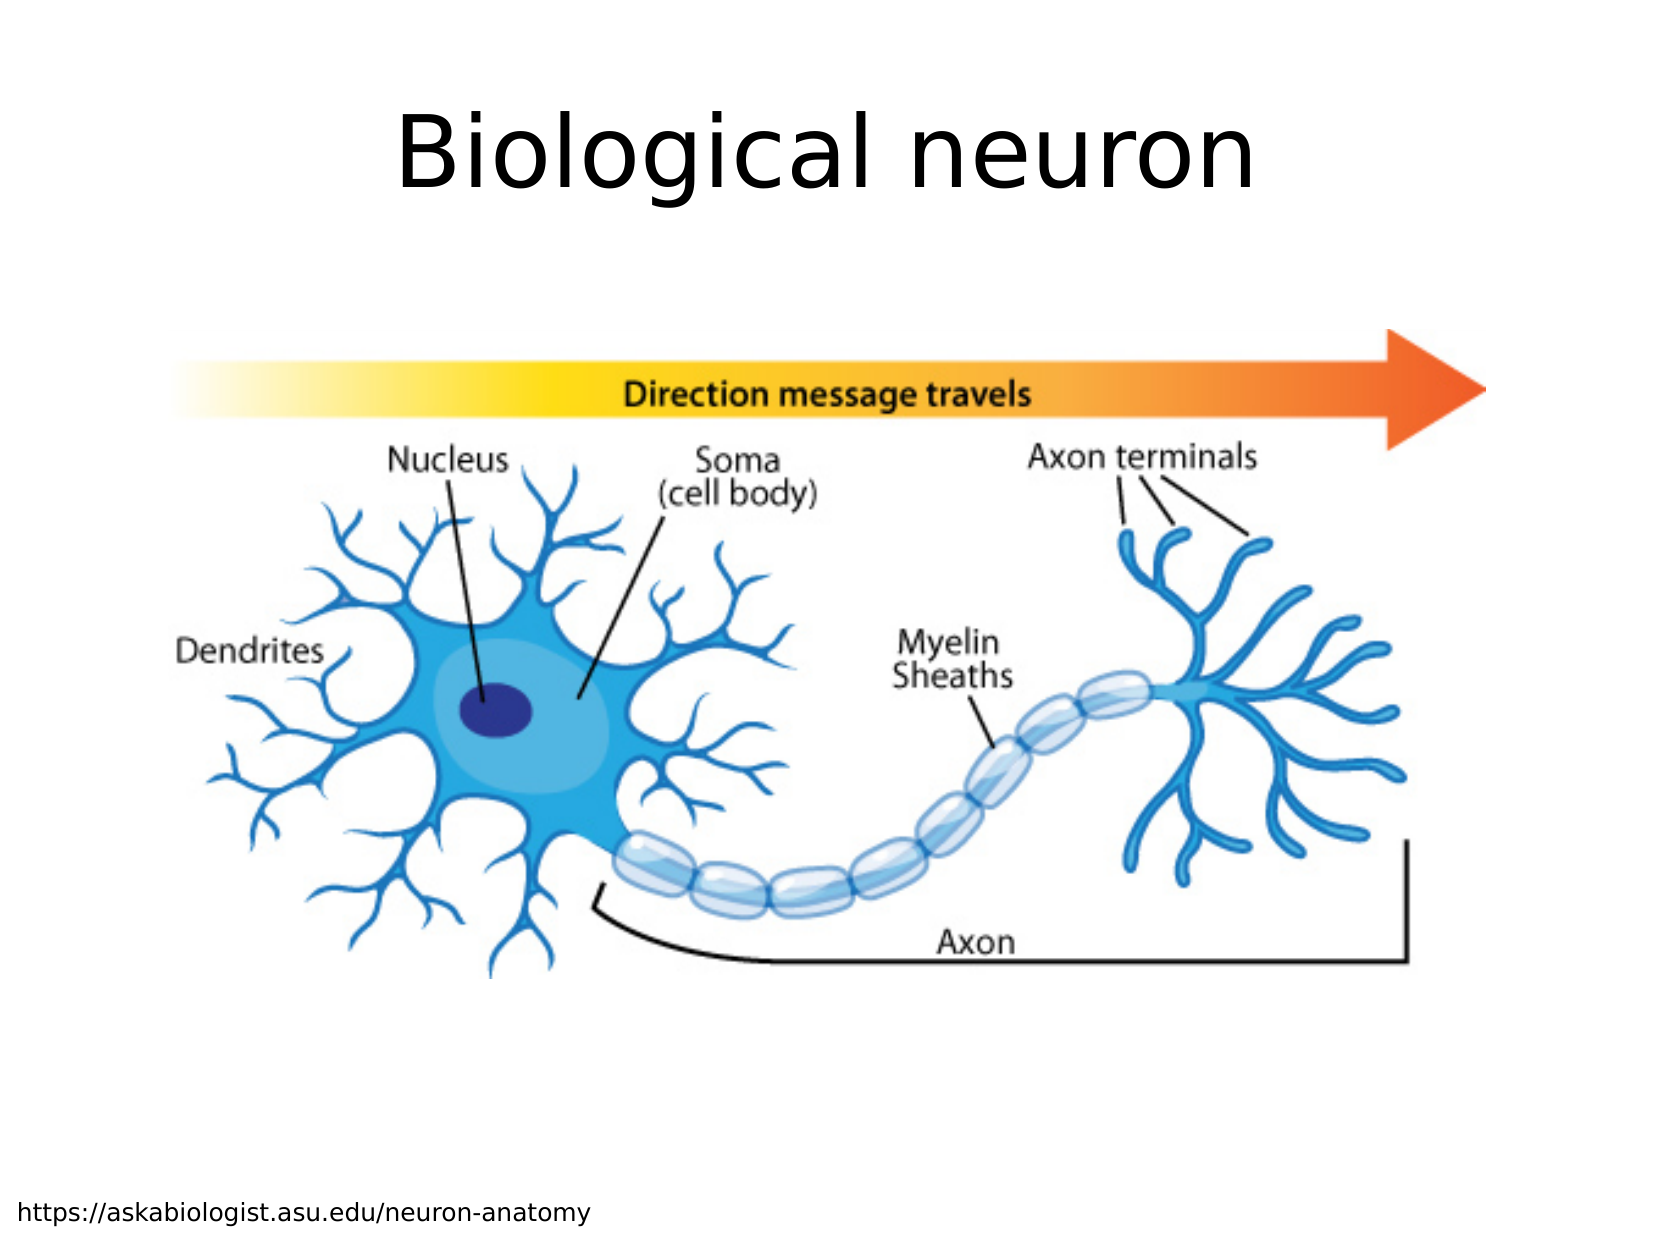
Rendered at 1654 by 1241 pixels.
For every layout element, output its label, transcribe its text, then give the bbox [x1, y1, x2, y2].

text_box https://askabiologist.asu.edu/neuron-anatomy [2, 1190, 628, 1241]
picture [168, 329, 1486, 979]
title Biological neuron [82, 49, 1571, 257]
